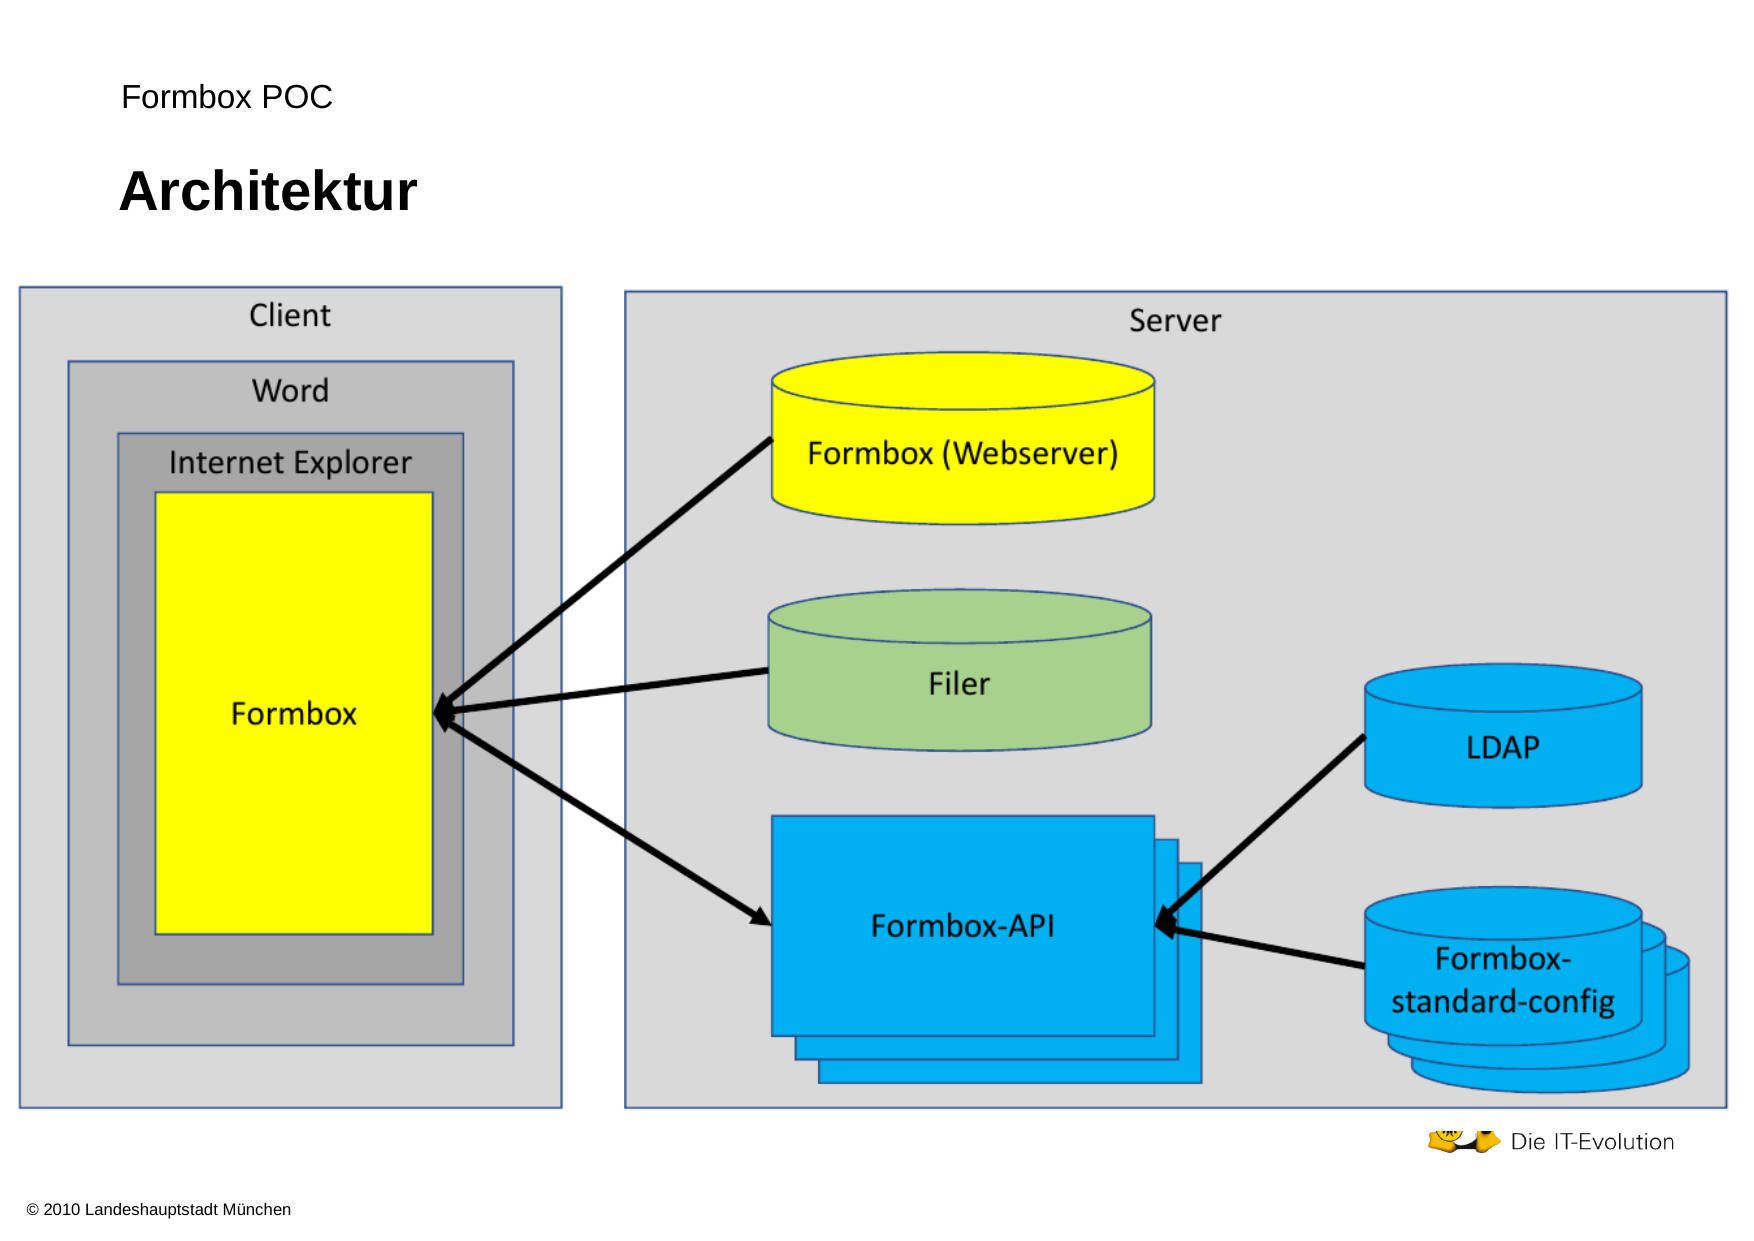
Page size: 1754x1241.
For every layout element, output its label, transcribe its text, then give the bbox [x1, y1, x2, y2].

title Architektur [118, 159, 1697, 265]
picture [0, 265, 1752, 1173]
